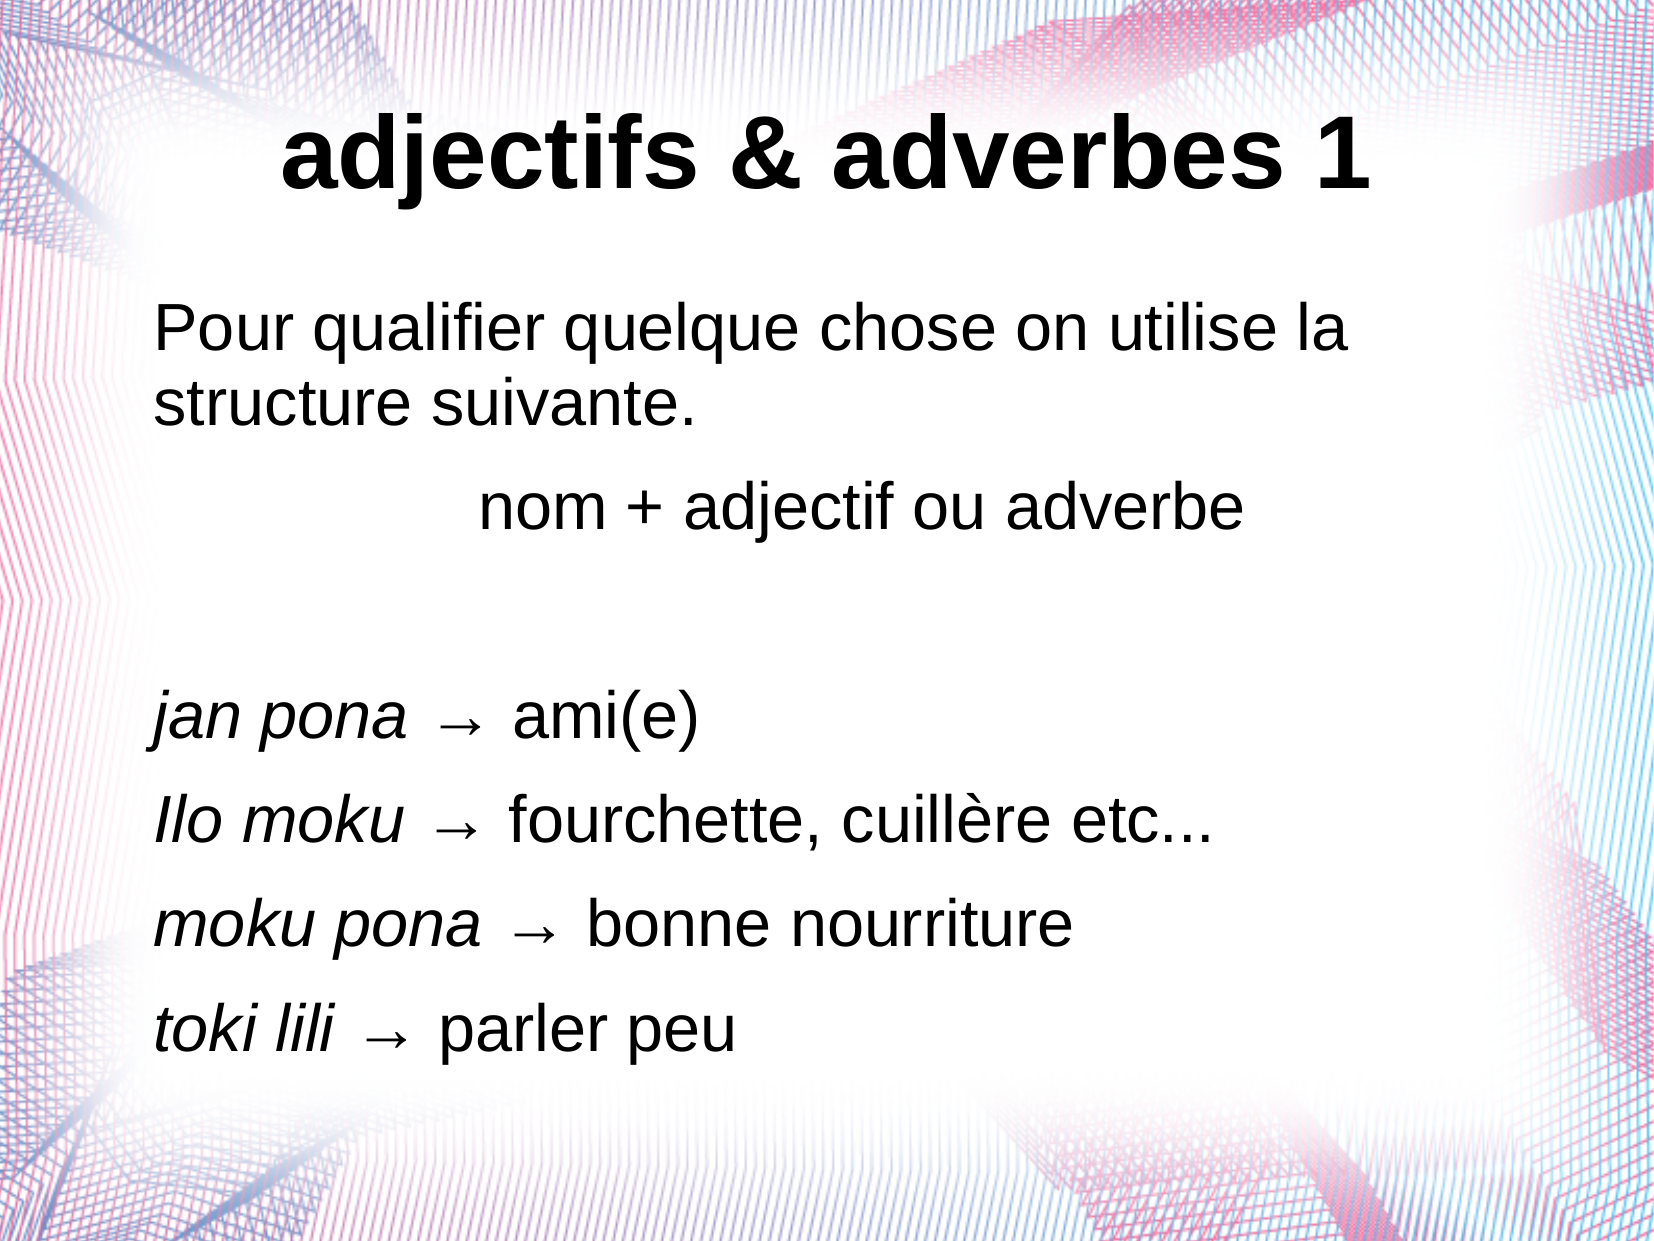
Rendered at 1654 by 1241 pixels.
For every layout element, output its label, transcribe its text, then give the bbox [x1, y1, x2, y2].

list Pour qualifier quelque chose on utilise la structure suivante. nom + adjectif ou adverbe jan pona → ami(e) Ilo moku → fourchette, cuillère etc... moku pona → bonne nourriture toki lili → parler peu [82, 290, 1571, 1241]
title adjectifs & adverbes 1 [82, 49, 1571, 257]
picture [0, 0, 1654, 1241]
